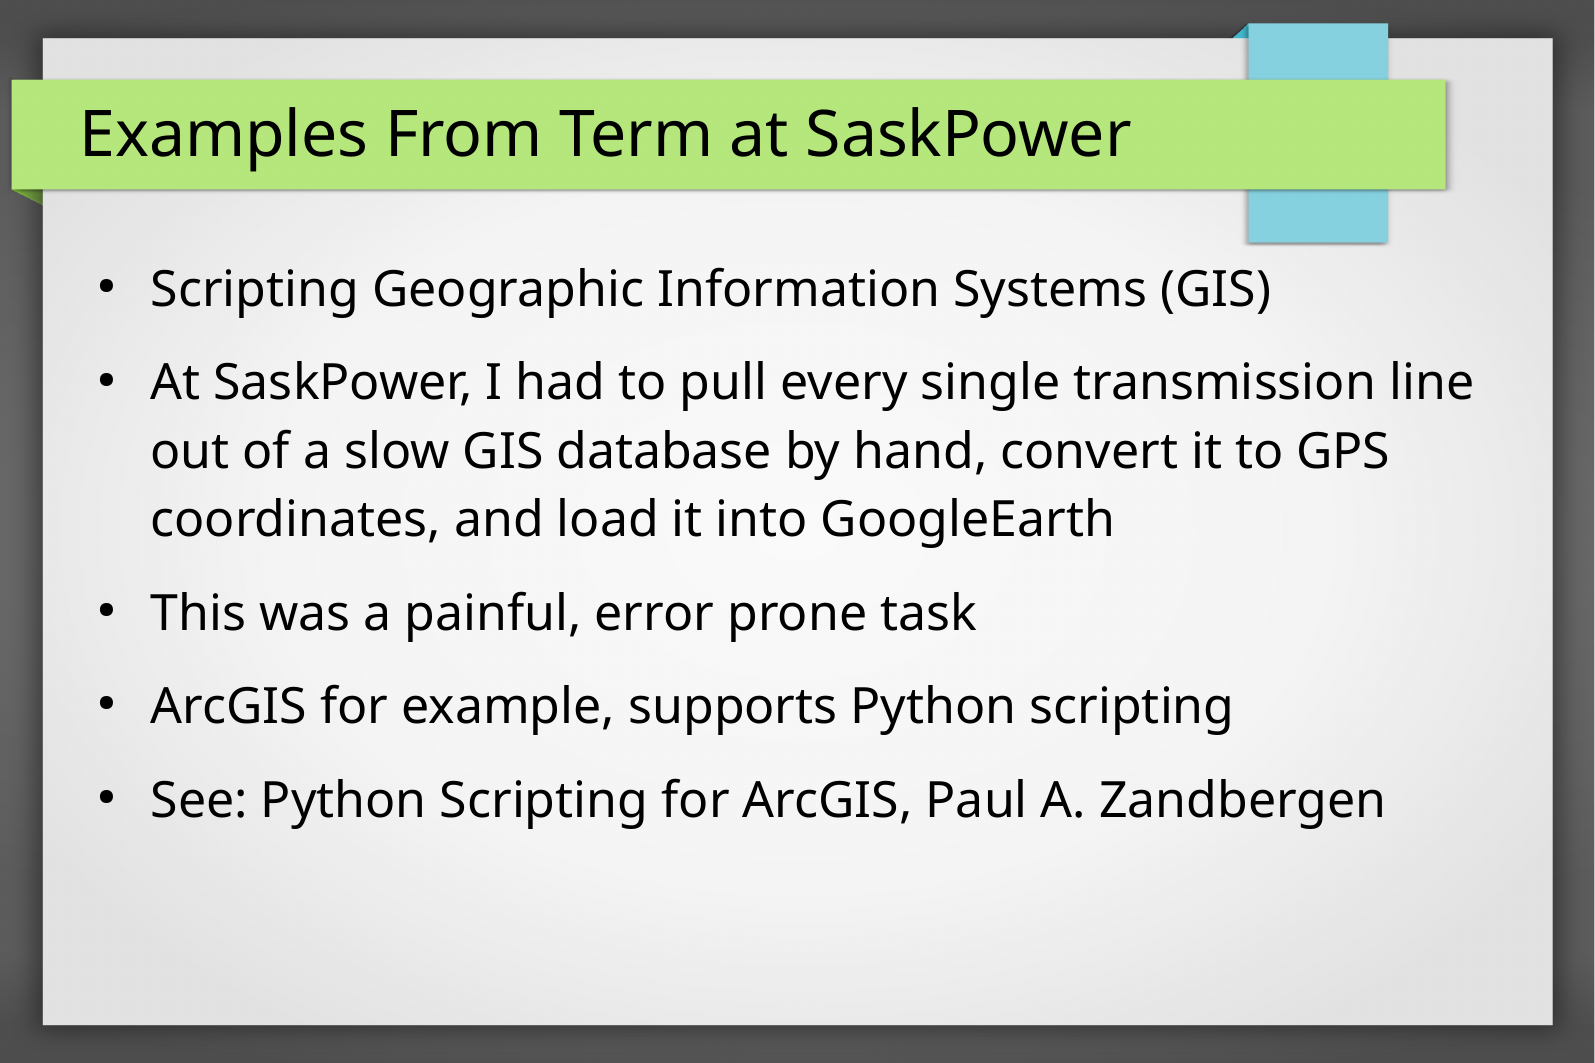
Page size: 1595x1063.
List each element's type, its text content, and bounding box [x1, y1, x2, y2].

picture [0, 0, 1595, 1063]
list Scripting Geographic Information Systems (GIS) At SaskPower, I had to pull every single transmission line out of a slow GIS database by hand, convert it to GPS coordinates, and load it into GoogleEarth This was a painful, error prone task ArcGIS for example, supports Python scripting See: Python Scripting for ArcGIS, Paul A. Zandbergen [79, 253, 1515, 991]
title Examples From Term at SaskPower [79, 78, 1219, 185]
